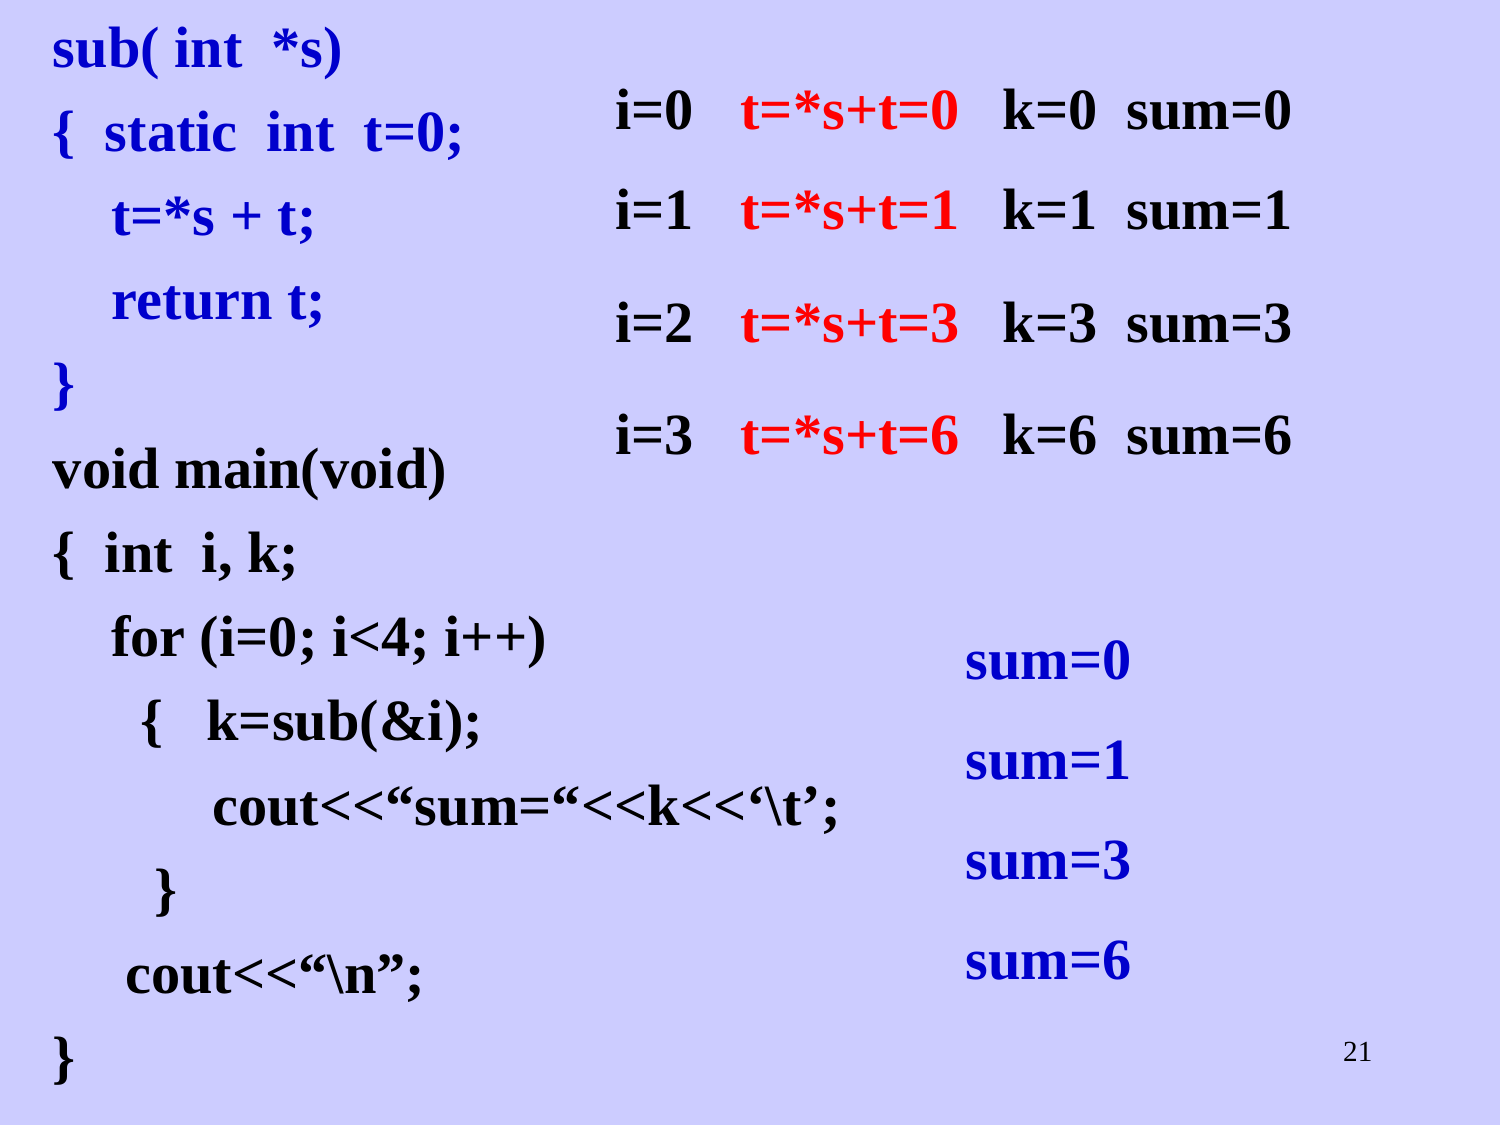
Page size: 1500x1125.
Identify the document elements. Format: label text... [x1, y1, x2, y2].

text_box t=*s+t=1 [737, 162, 999, 244]
text_box k=1 sum=1 [999, 162, 1426, 244]
text_box sum=3 [962, 812, 1300, 894]
text_box i=0 [612, 62, 737, 144]
text_box sum=0 [962, 612, 1300, 694]
text_box k=0 sum=0 [999, 62, 1426, 144]
text_box i=1 [612, 162, 737, 244]
text_box sum=6 [962, 912, 1300, 994]
text_box t=*s+t=0 [737, 62, 999, 144]
text_box t=*s+t=6 [737, 387, 999, 469]
text_box i=3 [612, 387, 737, 469]
text_box sub( int *s) { static int t=0; t=*s + t; return t; } void main(void) { int i, k; for (i=0; i<4; i++) { k=sub(&i); cout<<“sum=“<<k<<‘\t’; } cout<<“\n”; } [50, 0, 876, 1092]
text_box sum=1 [962, 712, 1300, 794]
text_box i=2 [612, 275, 737, 356]
text_box k=6 sum=6 [999, 387, 1426, 469]
text_box k=3 sum=3 [999, 275, 1426, 356]
text_box t=*s+t=3 [737, 275, 999, 356]
text_box <编号> [1074, 1025, 1388, 1101]
